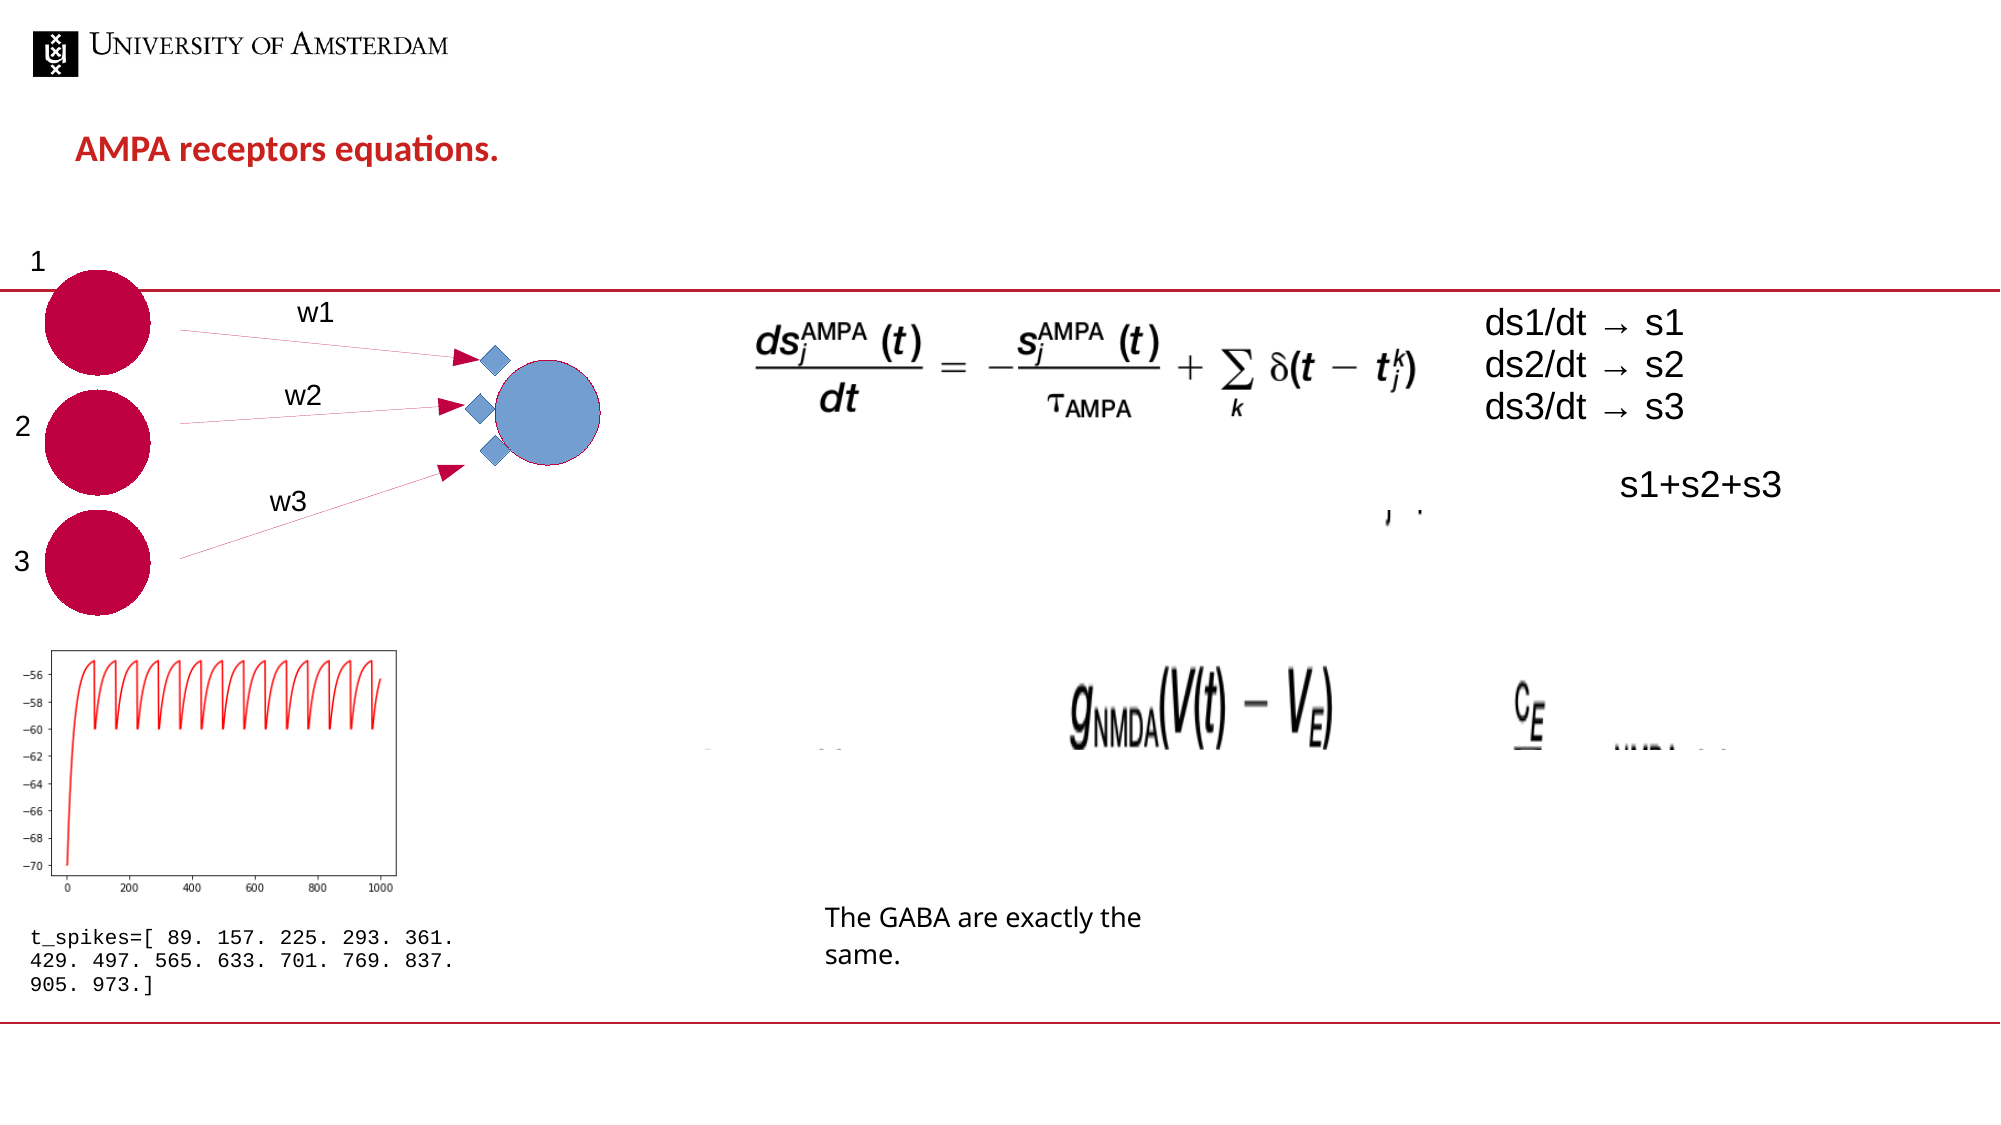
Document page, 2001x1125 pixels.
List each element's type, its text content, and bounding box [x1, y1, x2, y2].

text_box [46, 510, 151, 616]
text_box w1 [282, 288, 361, 346]
text_box 3 [0, 537, 46, 586]
text_box w3 [255, 477, 322, 526]
text_box ds1/dt → s1 ds2/dt → s2 ds3/dt → s3 [1470, 294, 1921, 436]
text_box [480, 345, 511, 376]
text_box t_spikes=[ 89. 157. 225. 293. 361. 429. 497. 565. 633. 701. 769. 837. 905. 973.] [15, 919, 470, 1006]
picture [615, 510, 1891, 751]
text_box 1 [15, 237, 61, 286]
text_box w2 [270, 371, 337, 421]
text_box The GABA are exactly the same. [810, 891, 1190, 979]
picture [15, 644, 403, 901]
title AMPA receptors equations. [75, 75, 1906, 229]
picture [723, 299, 1441, 445]
text_box [45, 389, 151, 496]
text_box s1+s2+s3 [1605, 456, 1838, 555]
text_box 2 [0, 402, 46, 451]
text_box [45, 270, 151, 376]
text_box [465, 360, 601, 466]
picture [33, 31, 448, 77]
